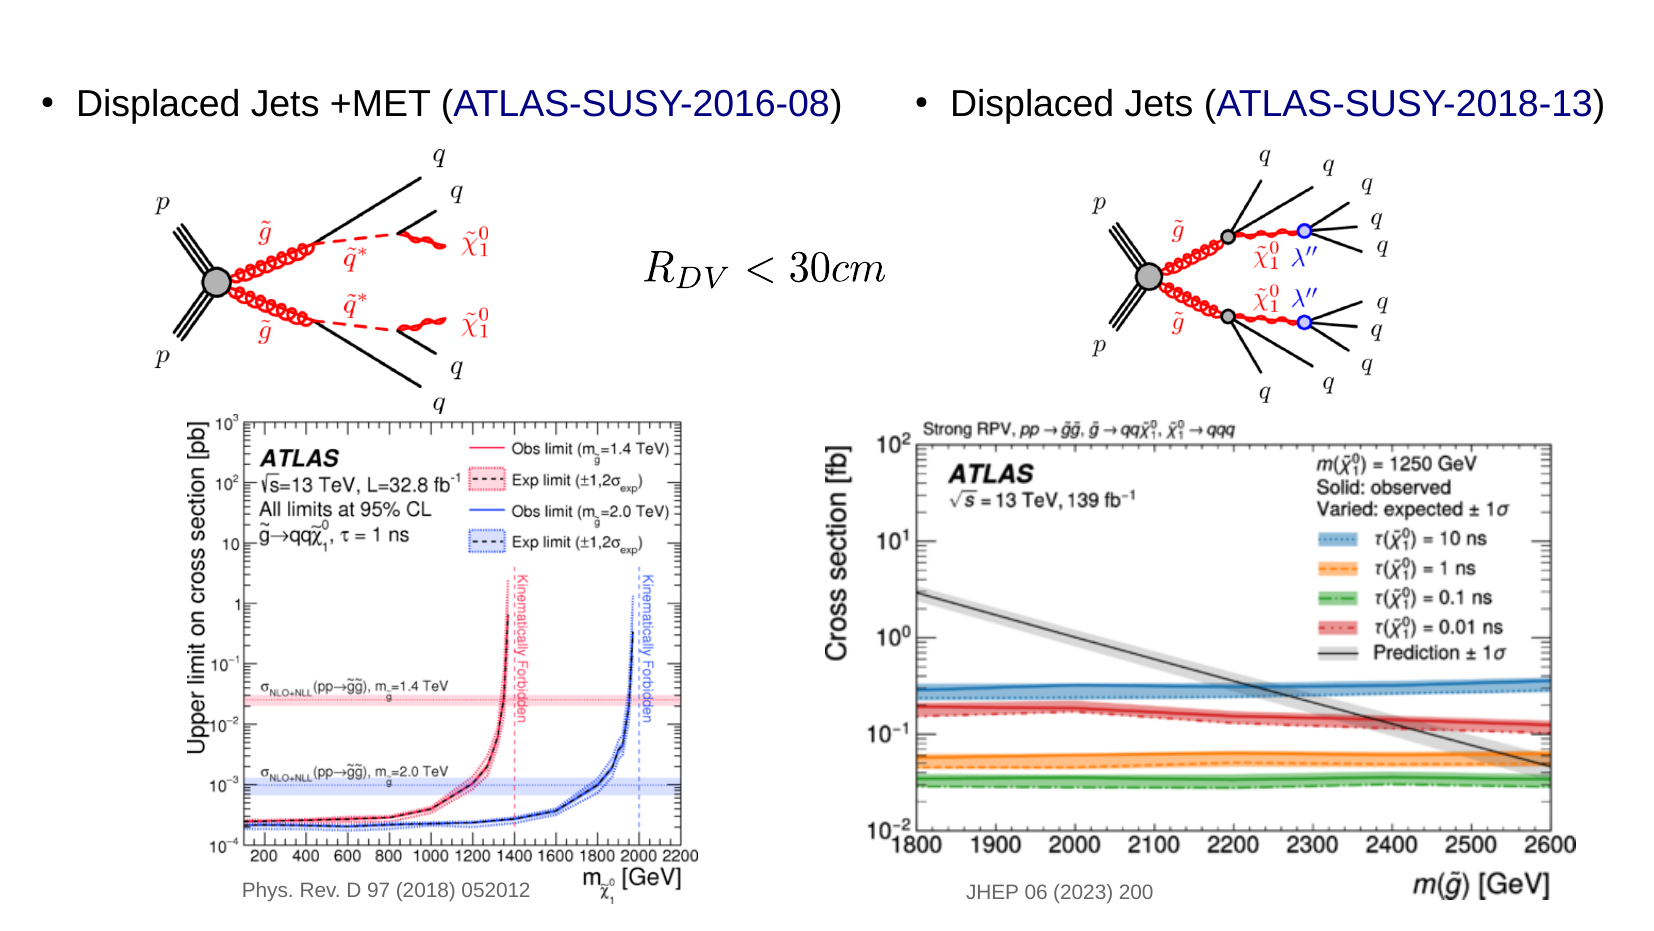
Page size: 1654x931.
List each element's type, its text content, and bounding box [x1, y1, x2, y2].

text_box Phys. Rev. D 97 (2018) 052012 [227, 871, 565, 910]
text_box [643, 251, 886, 289]
text_box Displaced Jets (ATLAS-SUSY-2018-13) [900, 75, 1651, 133]
picture [1092, 149, 1388, 403]
text_box Displaced Jets +MET (ATLAS-SUSY-2016-08) [25, 75, 863, 175]
picture [154, 175, 698, 905]
picture [825, 420, 1576, 901]
text_box JHEP 06 (2023) 200 [951, 873, 1289, 912]
